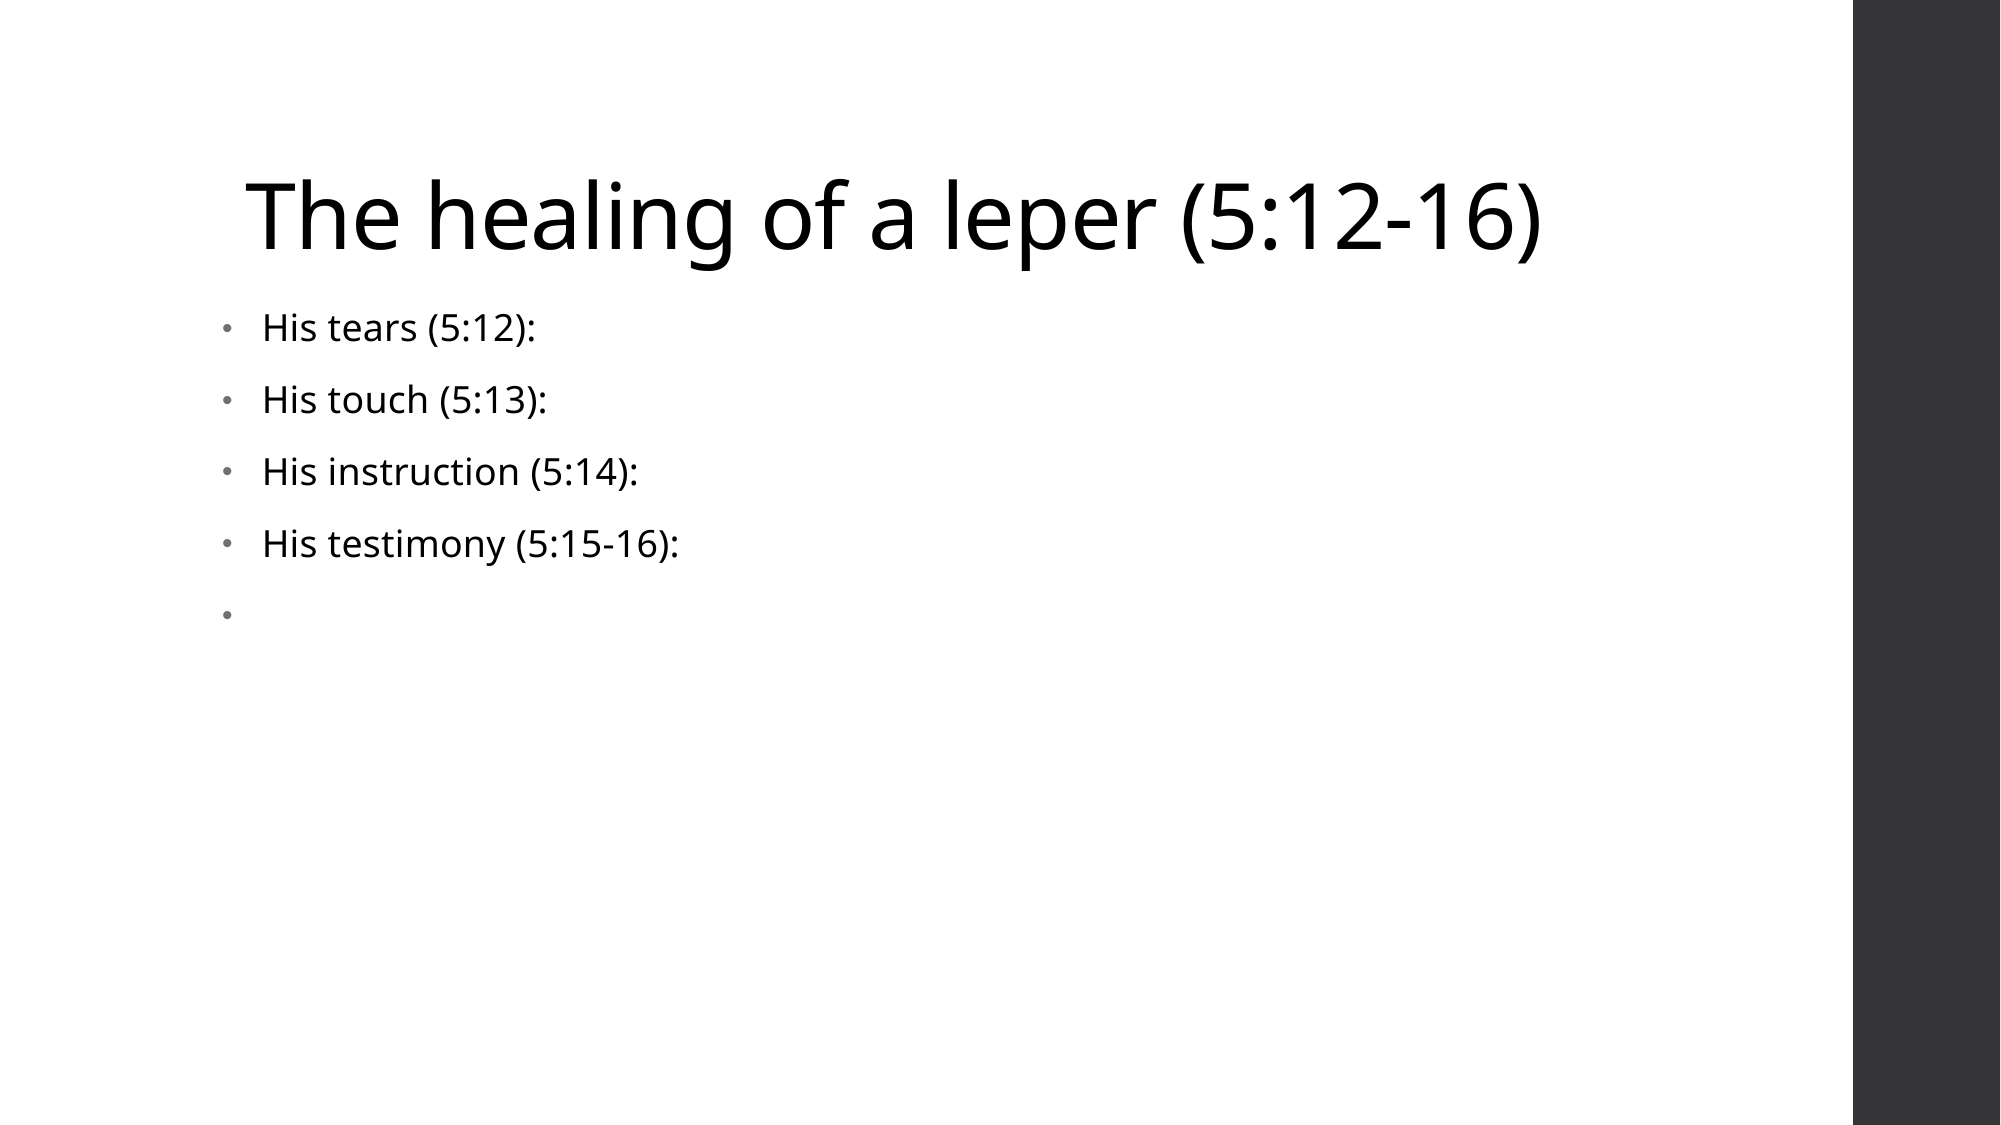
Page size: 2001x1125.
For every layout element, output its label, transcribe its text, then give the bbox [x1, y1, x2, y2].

title The healing of a leper (5:12-16) [206, 60, 1797, 278]
list His tears (5:12): His touch (5:13): His instruction (5:14): His testimony (5:15-16): [206, 299, 1617, 1014]
